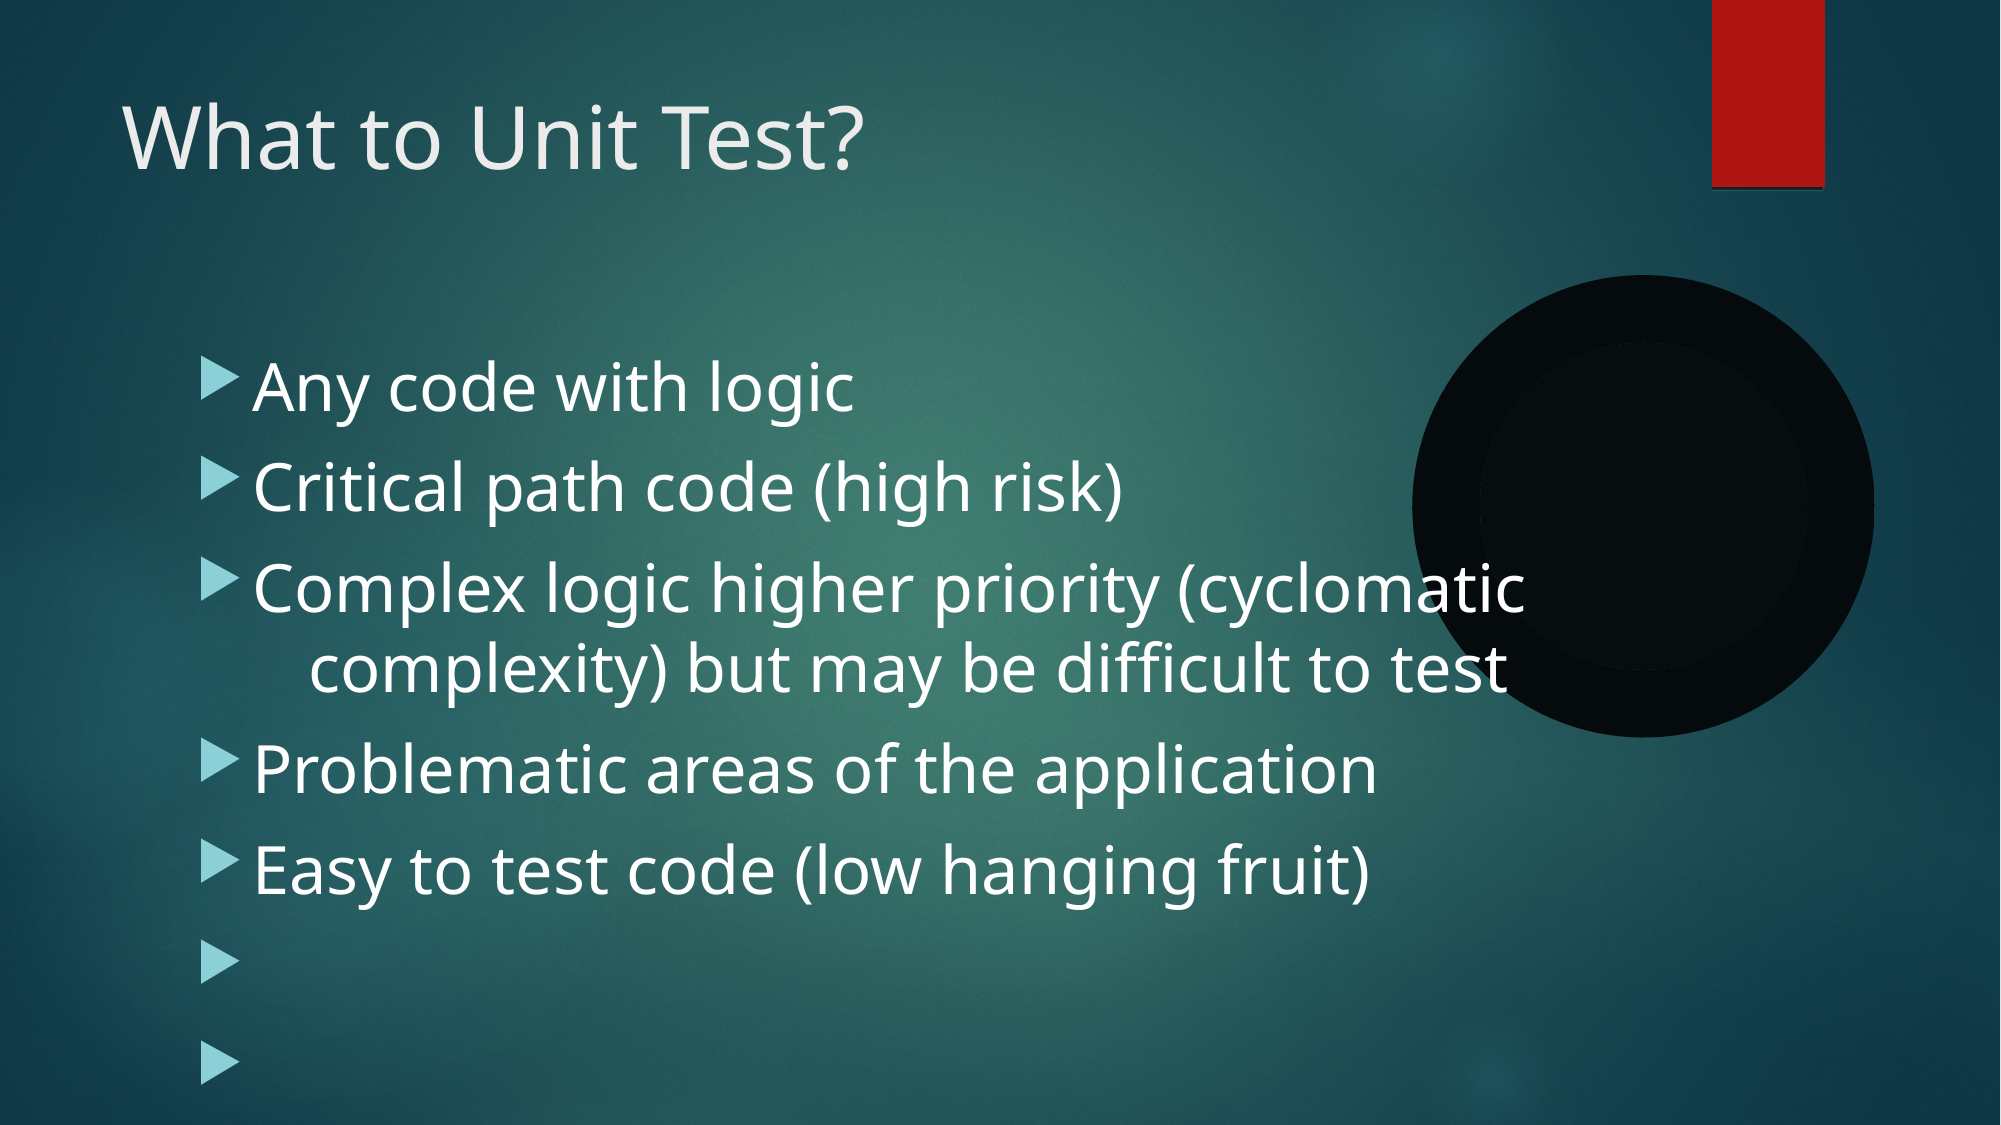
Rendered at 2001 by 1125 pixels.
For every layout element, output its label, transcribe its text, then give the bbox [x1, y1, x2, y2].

title What to Unit Test? [106, 74, 1649, 305]
list Any code with logic Critical path code (high risk) Complex logic higher priority (cyclomatic complexity) but may be difficult to test Problematic areas of the application Easy to test code (low hanging fruit) [181, 336, 1649, 1026]
